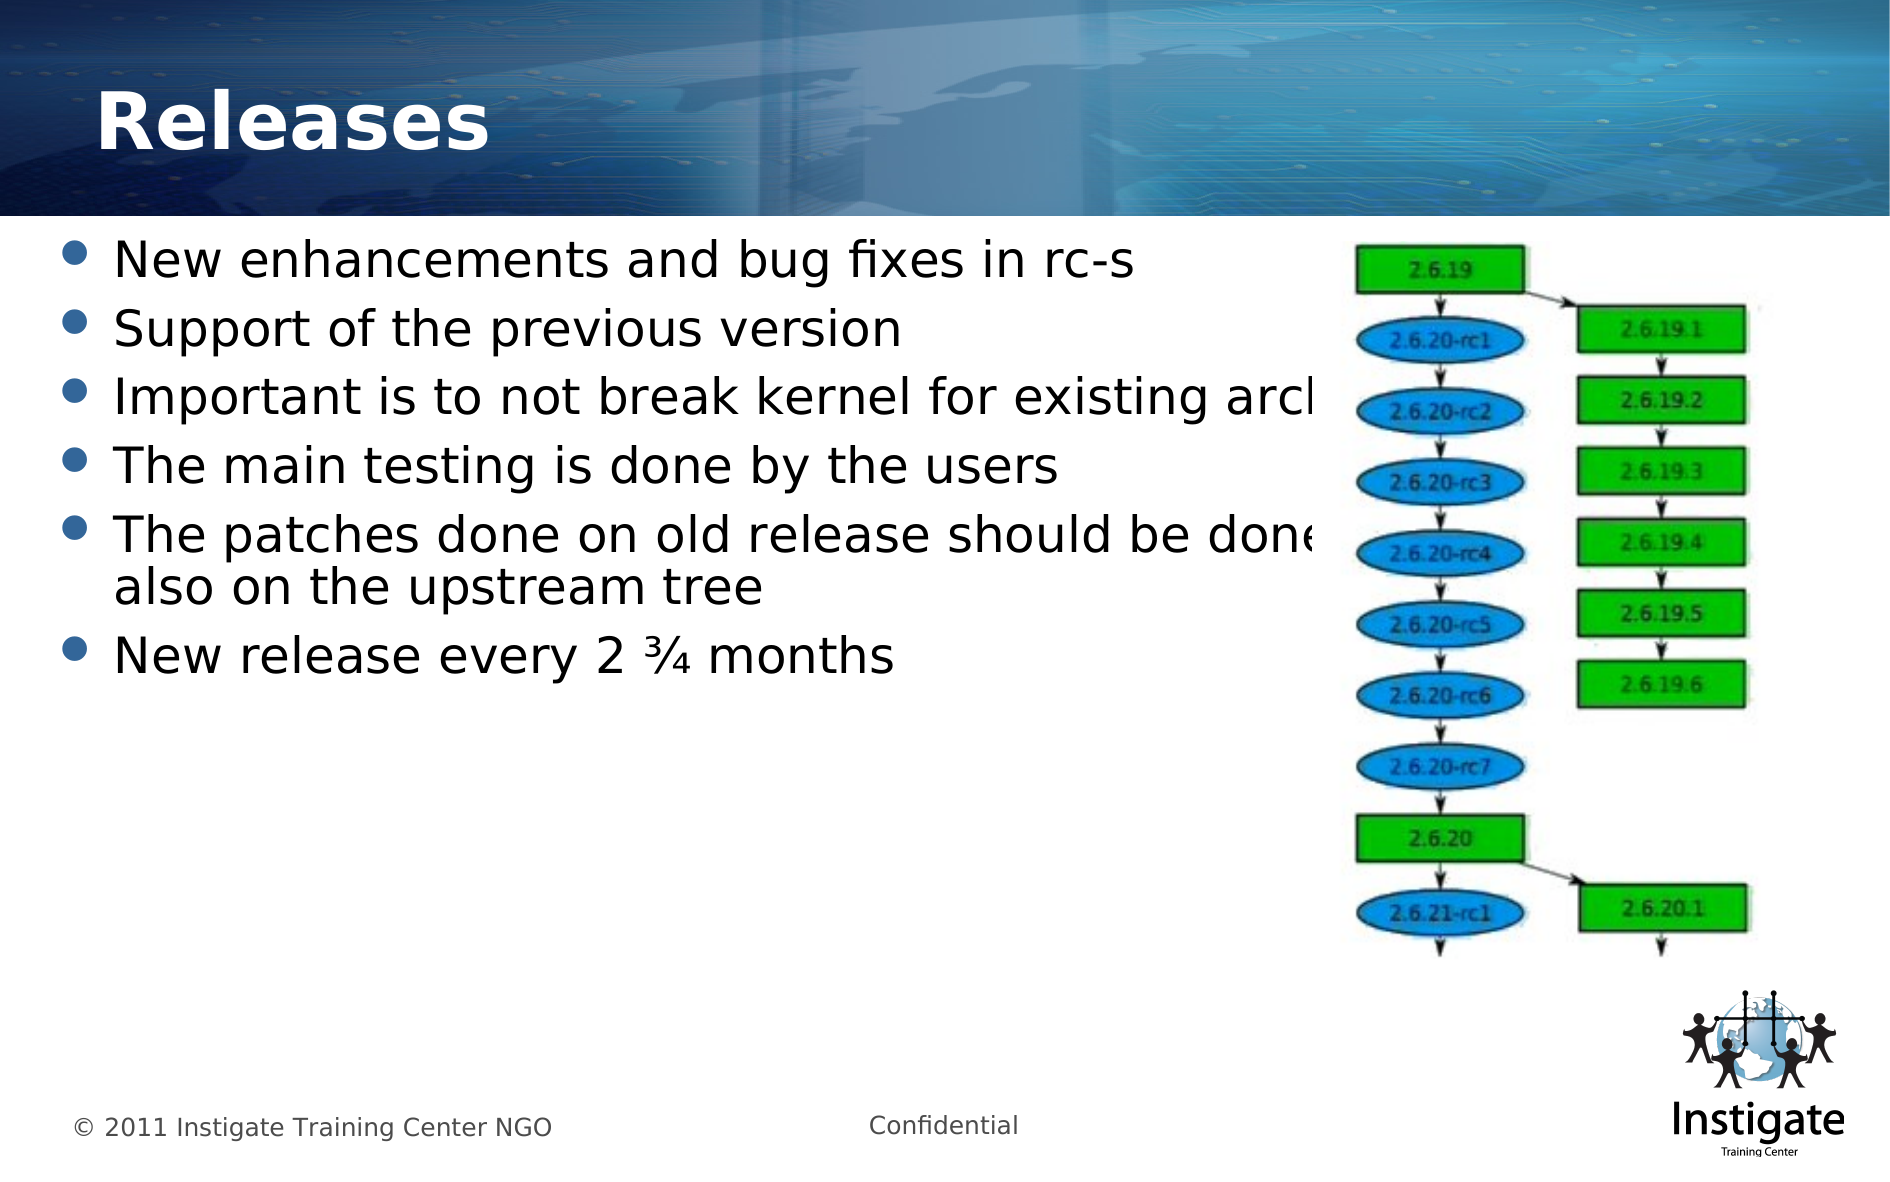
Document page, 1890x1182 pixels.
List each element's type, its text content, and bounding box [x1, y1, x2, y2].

picture [1674, 990, 1844, 1157]
list New enhancements and bug fixes in rc-s Support of the previous version Important is to not break kernel for existing arch-s The main testing is done by the users The patches done on old release should be done also on the upstream tree New release every 2 ¾ months [59, 236, 1831, 1001]
picture [0, 0, 1890, 216]
title Releases [94, 54, 1793, 210]
picture [1312, 241, 1801, 976]
